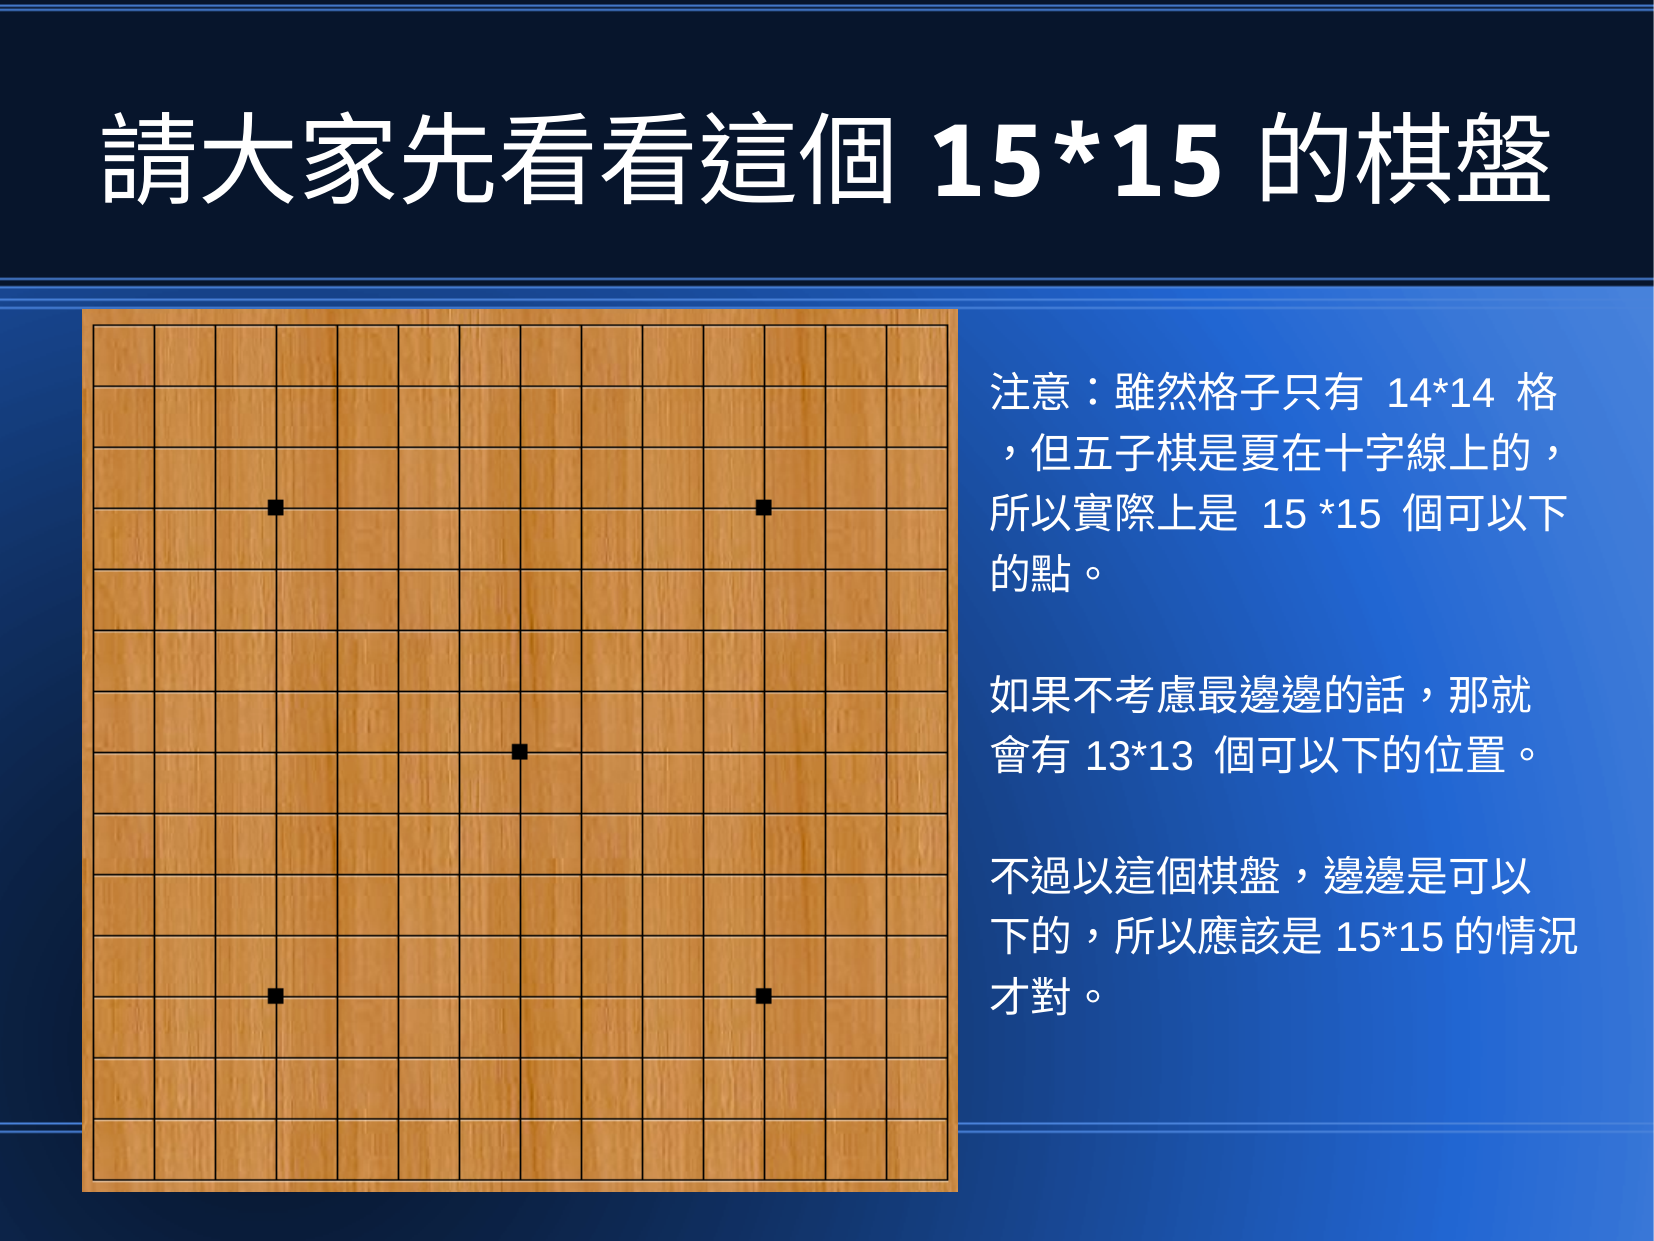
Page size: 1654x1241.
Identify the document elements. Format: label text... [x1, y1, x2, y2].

title 請大家先看看這個15*15的棋盤 [82, 49, 1571, 257]
text_box 注意：雖然格子只有 14*14 格 ，但五子棋是夏在十字線上的， 所以實際上是 15 *15 個可以下 的點。 如果不考慮最邊邊的話，那就 會有13*13 個可以下的位置。 不過以這個棋盤，邊邊是可以 下的，所以應該是15*15的情況 才對。 [974, 351, 1593, 942]
picture [0, 0, 1654, 1241]
